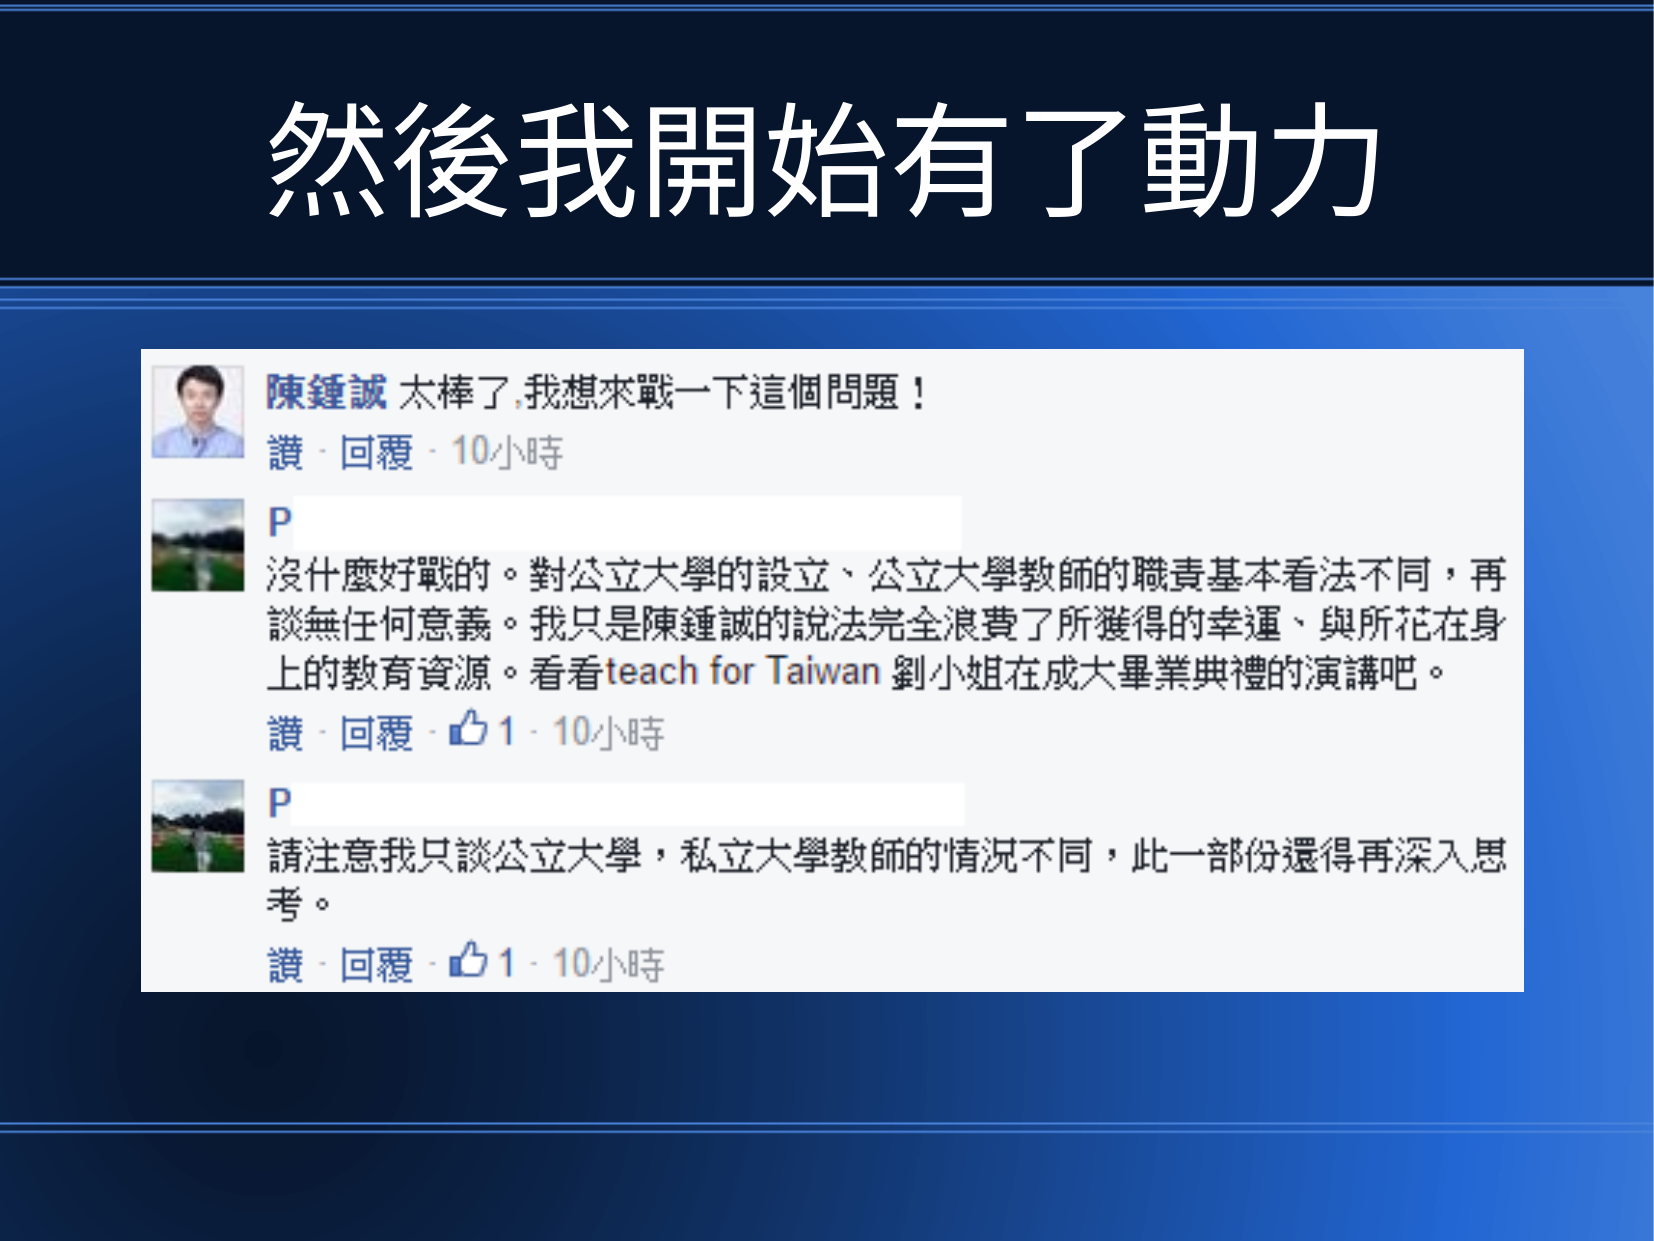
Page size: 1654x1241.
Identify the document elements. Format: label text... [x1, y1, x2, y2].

picture [0, 0, 1654, 1241]
title 然後我開始有了動力 [82, 49, 1571, 257]
